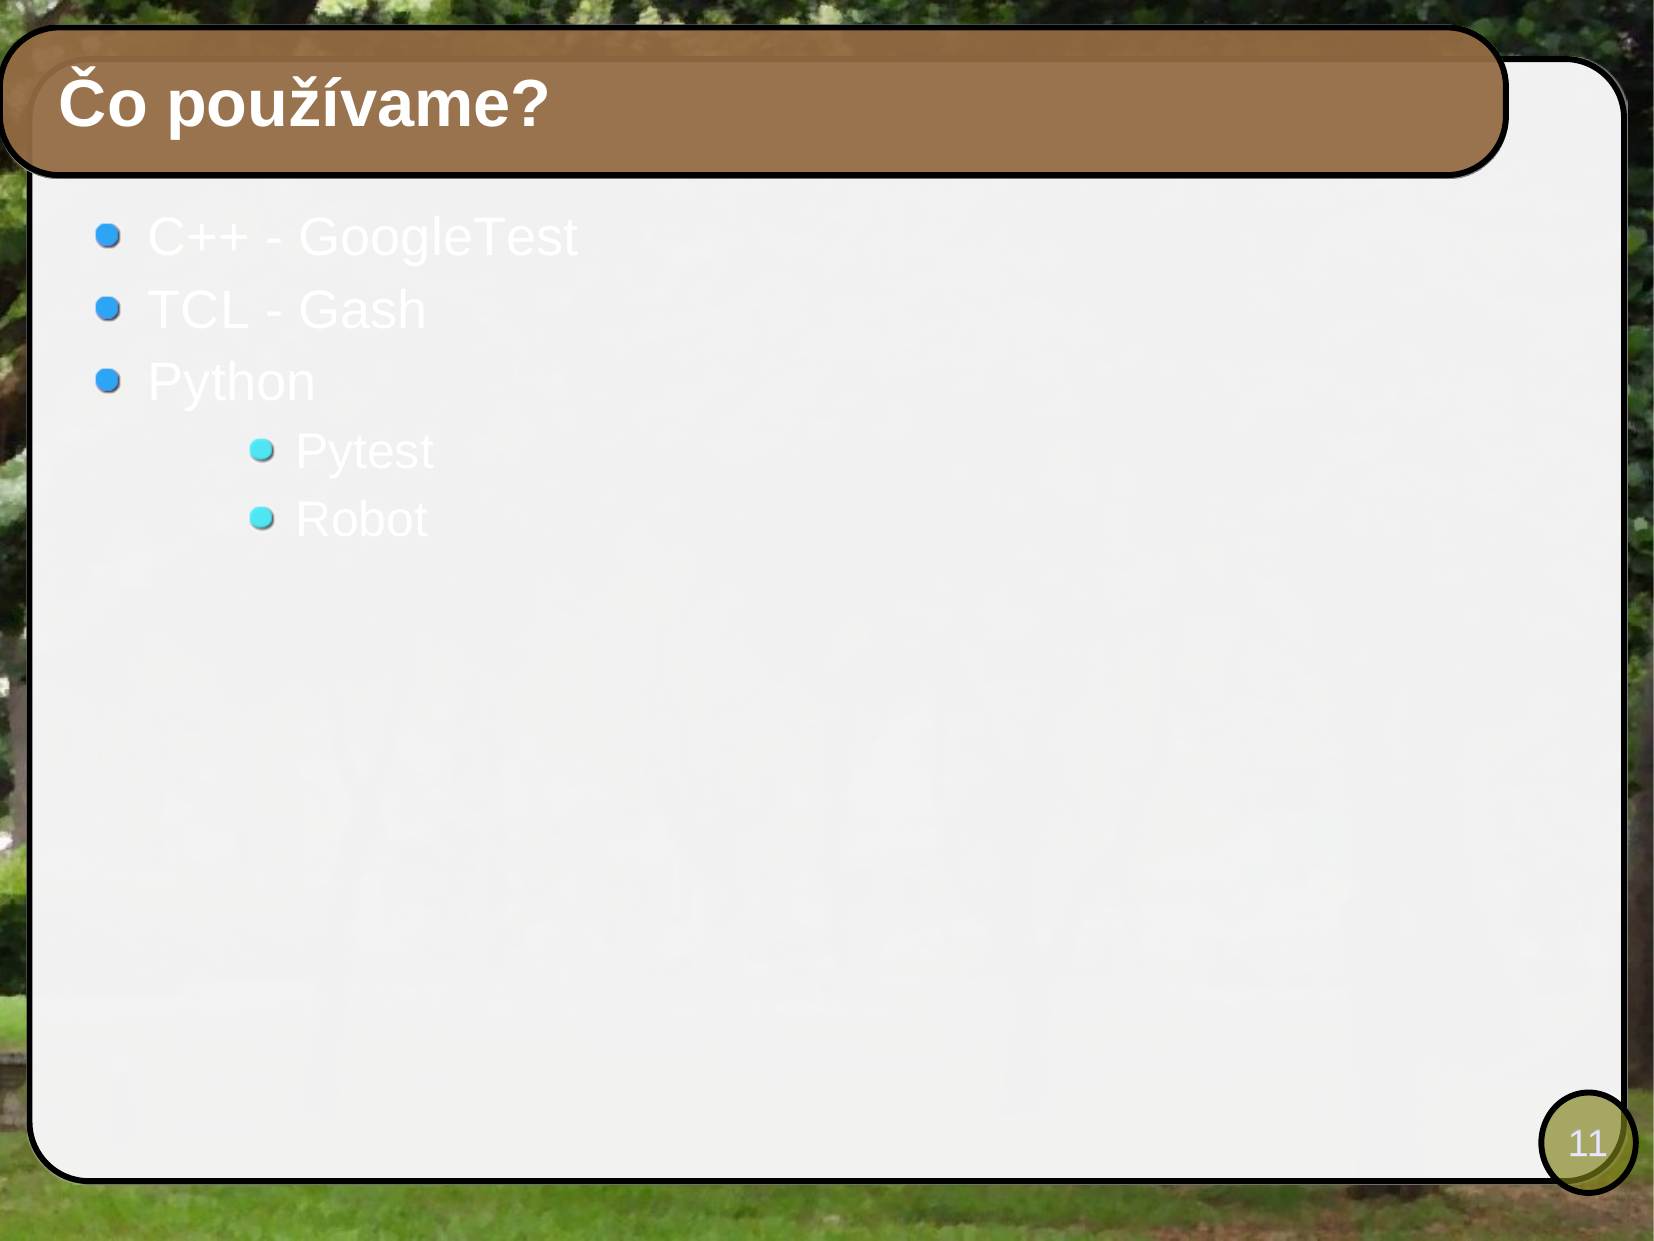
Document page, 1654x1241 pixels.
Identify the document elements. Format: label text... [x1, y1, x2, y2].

picture [0, 0, 1654, 1241]
list C++ - GoogleTest TCL - Gash Python Pytest Robot [59, 206, 1595, 1152]
title Čo používame? [59, 29, 1447, 178]
